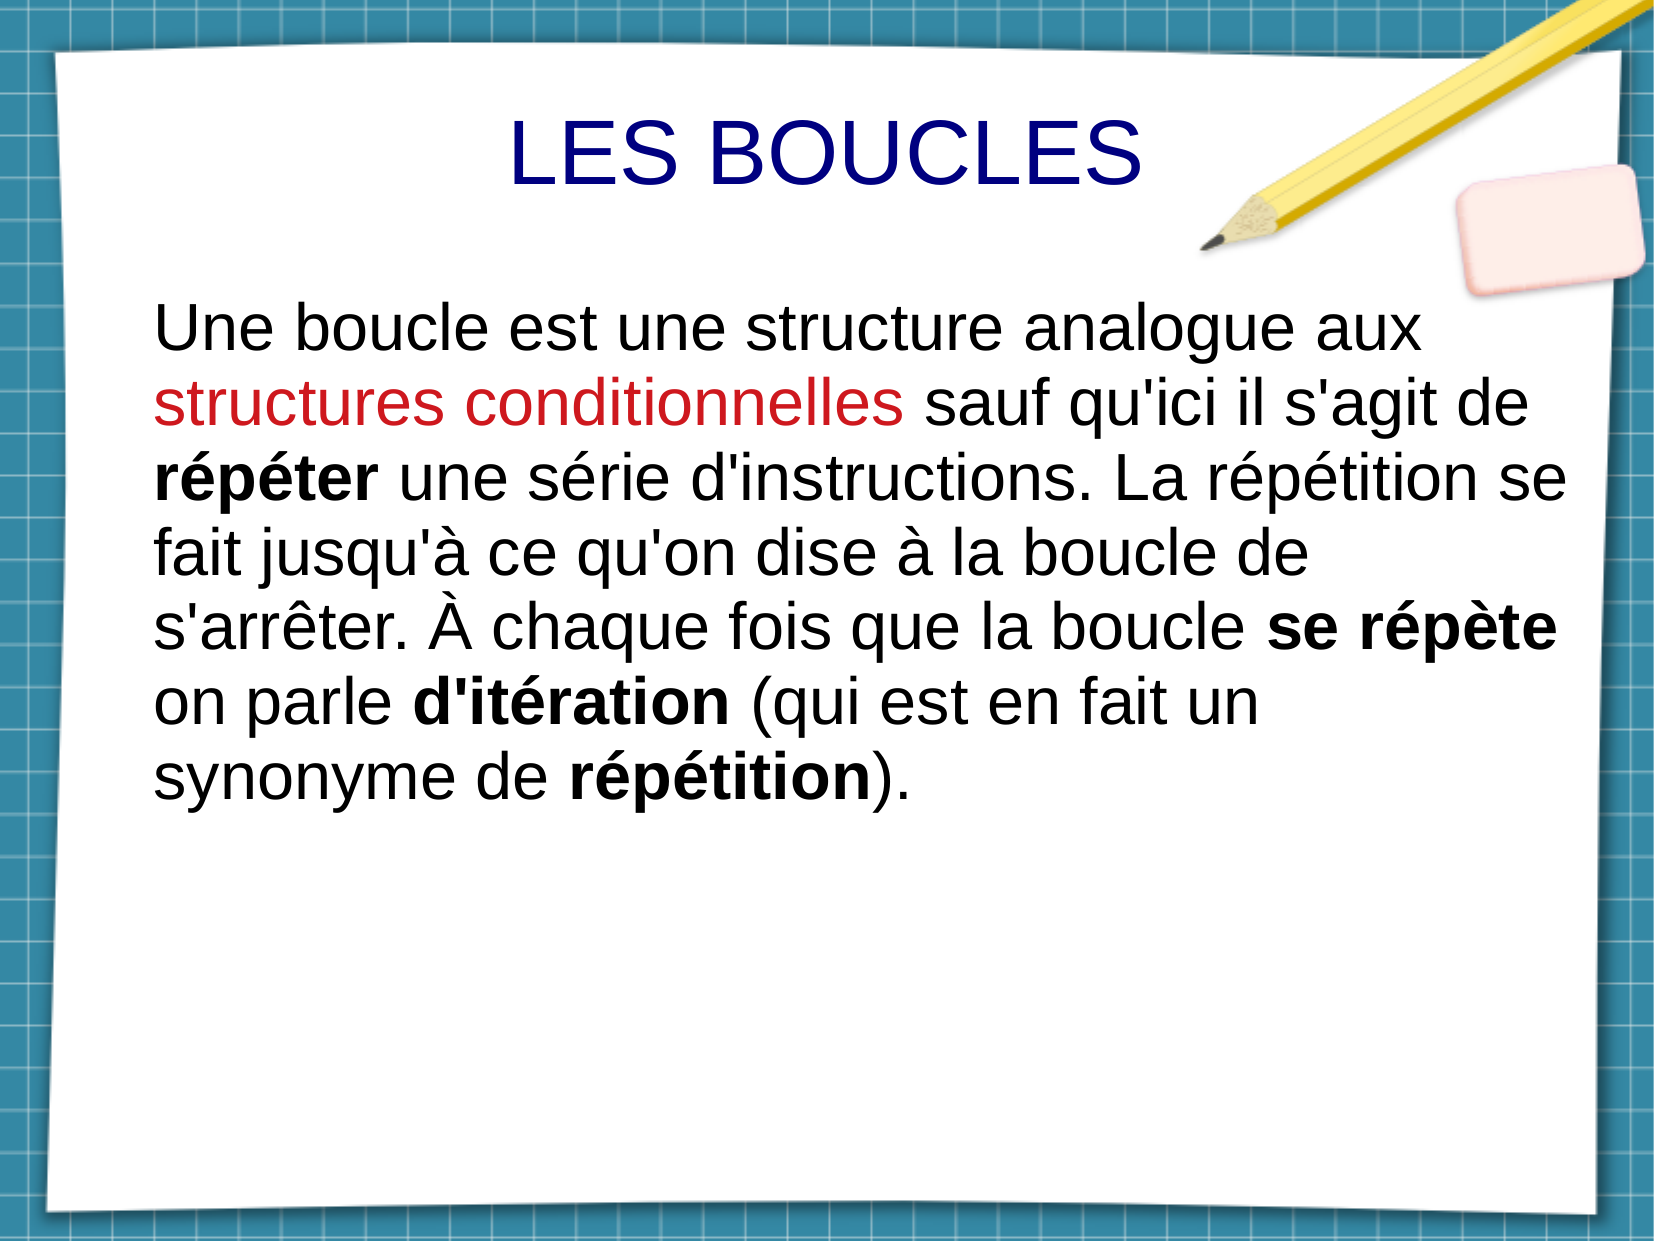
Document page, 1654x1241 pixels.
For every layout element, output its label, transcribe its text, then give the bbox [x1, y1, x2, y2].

title LES BOUCLES [82, 49, 1571, 257]
list Une boucle est une structure analogue aux structures conditionnelles sauf qu'ici il s'agit de répéter une série d'instructions. La répétition se fait jusqu'à ce qu'on dise à la boucle de s'arrêter. À chaque fois que la boucle se répète on parle d'itération (qui est en fait un synonyme de répétition). [82, 290, 1571, 1010]
picture [0, 0, 1654, 1241]
